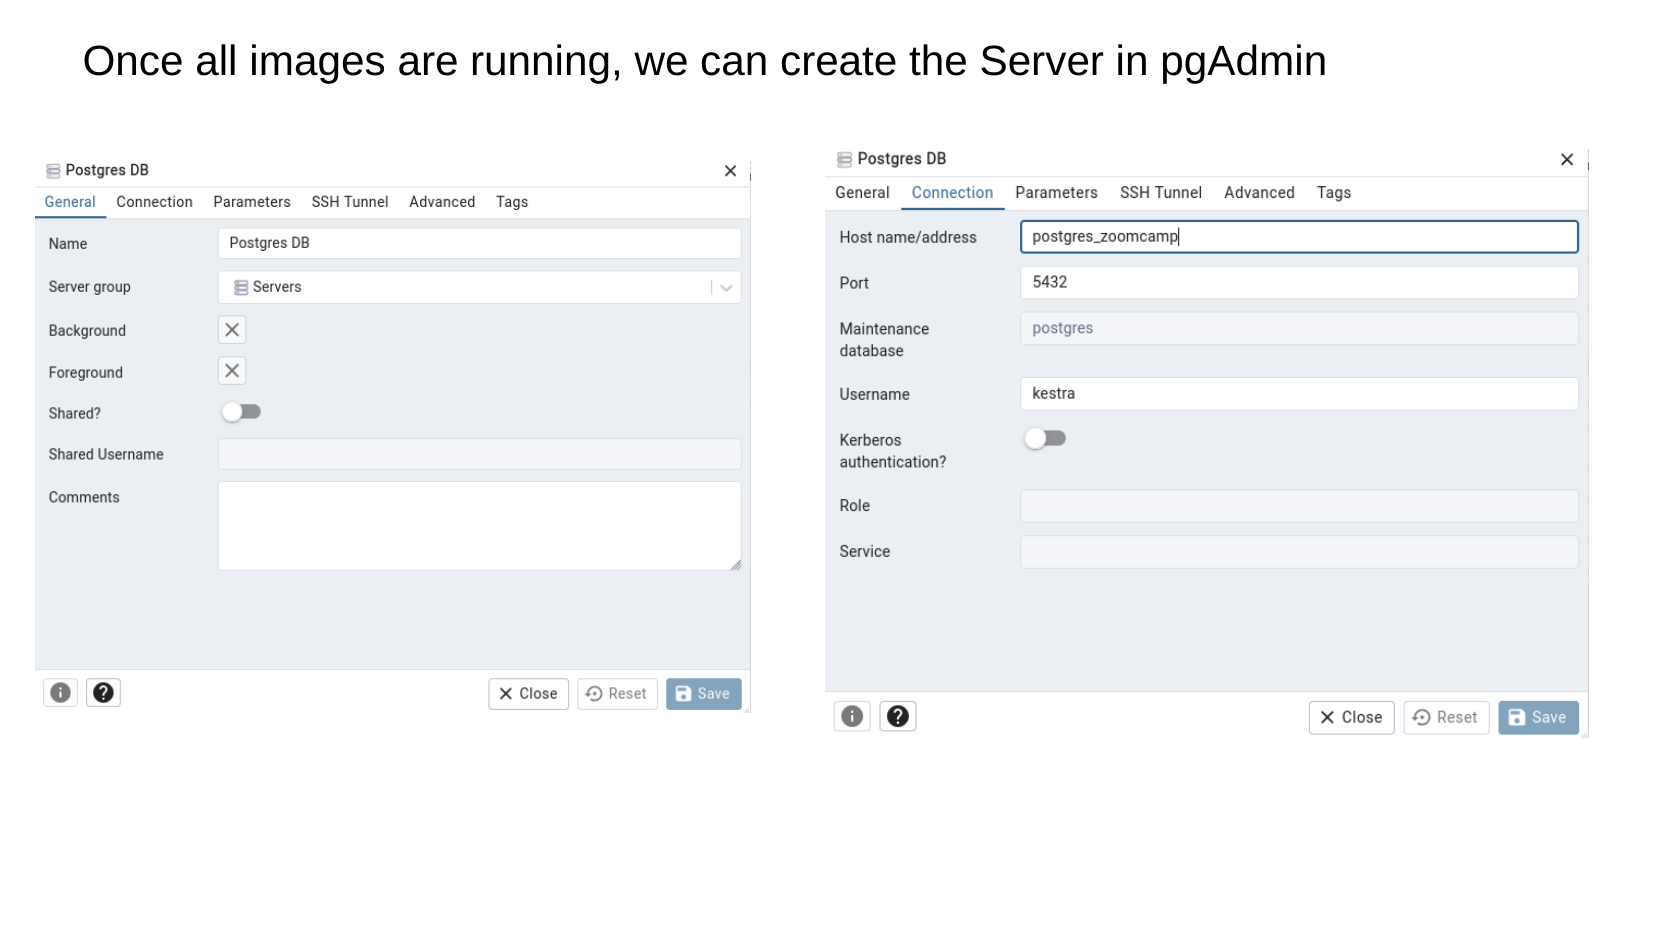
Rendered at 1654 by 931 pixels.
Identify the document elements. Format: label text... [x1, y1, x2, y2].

list Once all images are running, we can create the Server in pgAdmin [82, 37, 1571, 113]
picture [35, 161, 751, 713]
picture [825, 149, 1589, 739]
